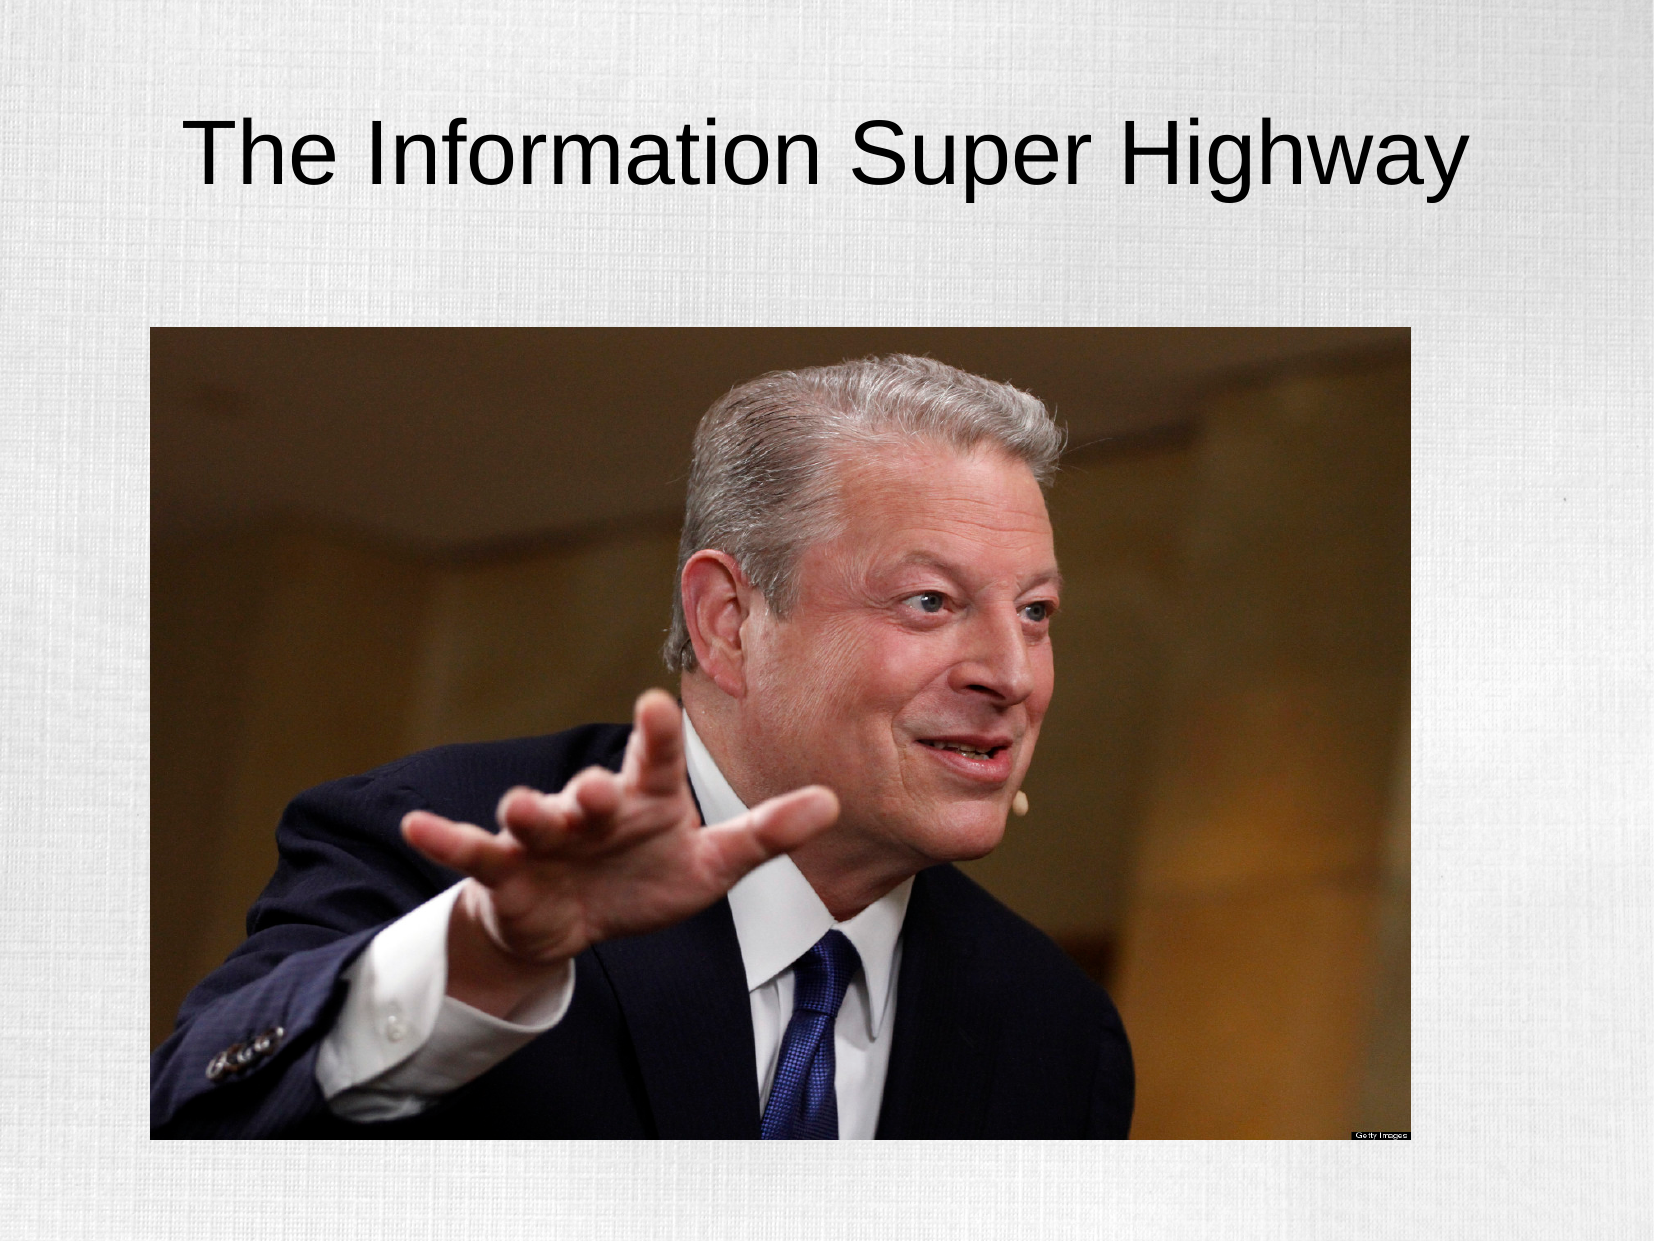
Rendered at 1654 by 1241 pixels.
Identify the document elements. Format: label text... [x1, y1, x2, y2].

title The Information Super Highway [82, 49, 1571, 257]
picture [0, 0, 1654, 1241]
